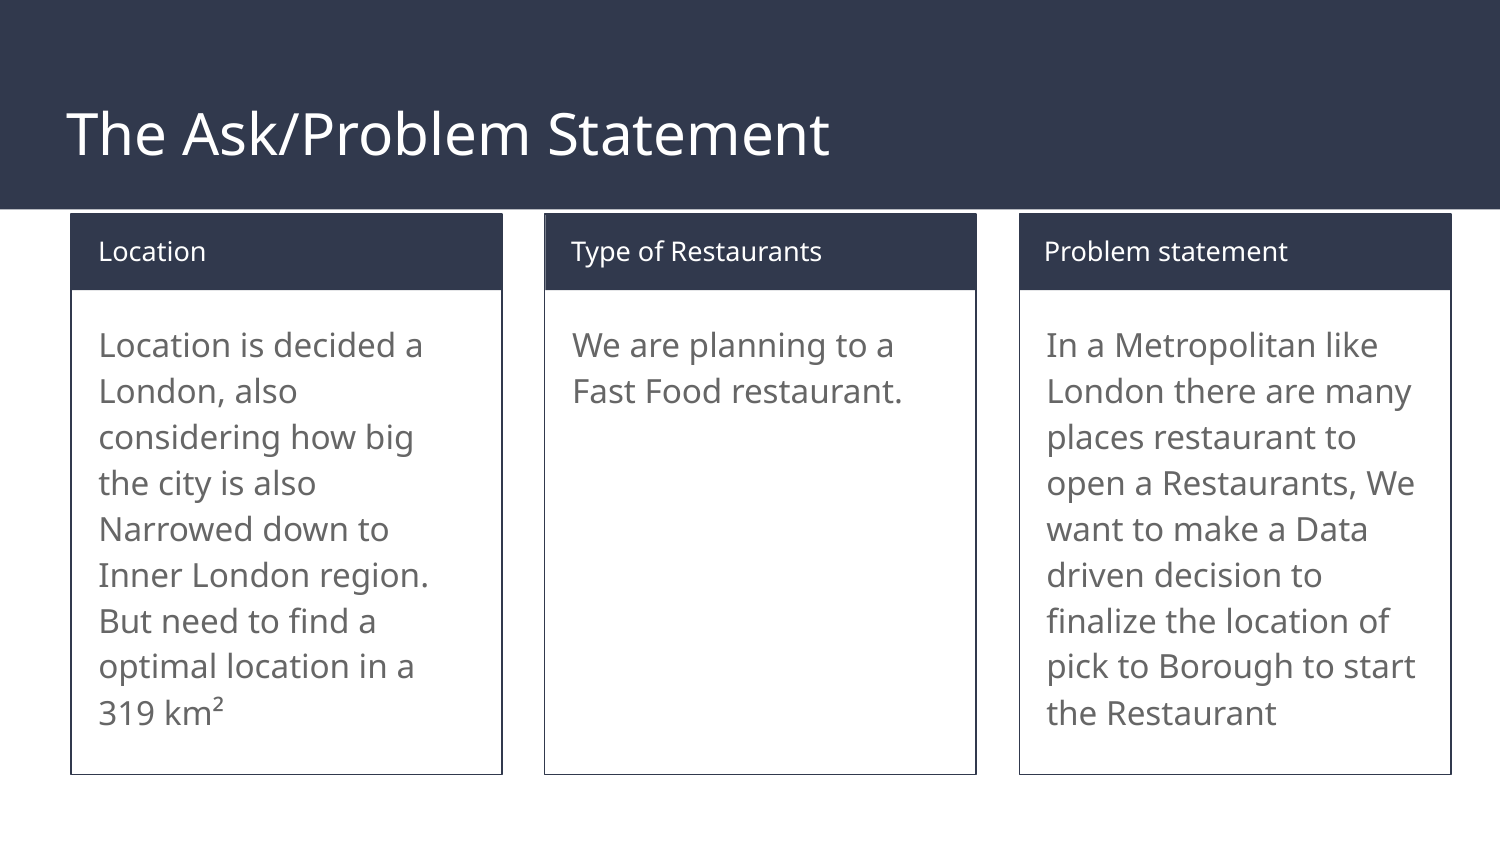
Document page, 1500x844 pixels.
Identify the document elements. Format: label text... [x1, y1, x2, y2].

title The Ask/Problem Statement [51, 82, 1449, 185]
text_box [545, 215, 975, 291]
text_box [1019, 214, 1451, 291]
list We are planning to a Fast Food restaurant. [557, 303, 964, 762]
list Problem statement [1028, 214, 1439, 290]
text_box [72, 215, 501, 291]
list Location is decided a London, also considering how big the city is also Narrowed down to Inner London region. But need to find a optimal location in a 319 km² [83, 303, 490, 762]
list Type of Restaurants [556, 214, 966, 290]
list In a Metropolitan like London there are many places restaurant to open a Restaurants, We want to make a Data driven decision to finalize the location of pick to Borough to start the Restaurant [1031, 303, 1438, 762]
list Location [83, 214, 493, 290]
